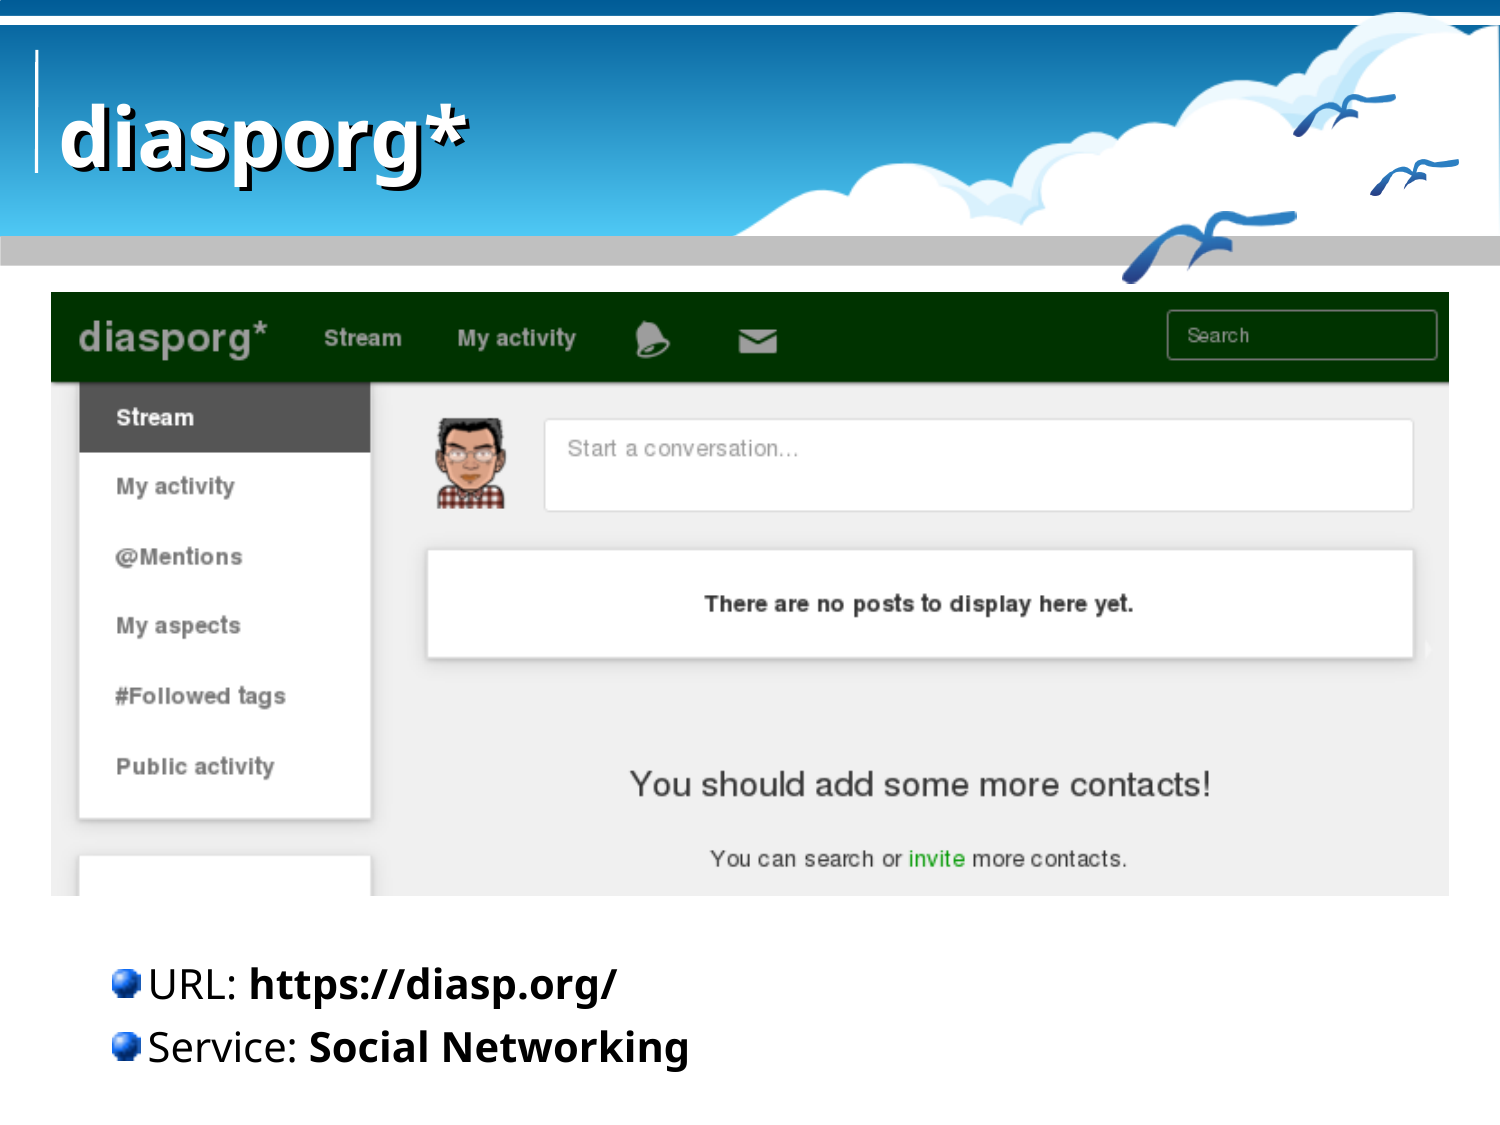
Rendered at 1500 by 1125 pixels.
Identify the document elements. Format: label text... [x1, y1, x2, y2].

picture [51, 292, 1449, 896]
picture [730, 12, 1500, 284]
text_box URL: https://diasp.org/ Service: Social Networking [97, 947, 1422, 1053]
picture [112, 1053, 141, 1061]
title diasporg* [59, 86, 1465, 186]
